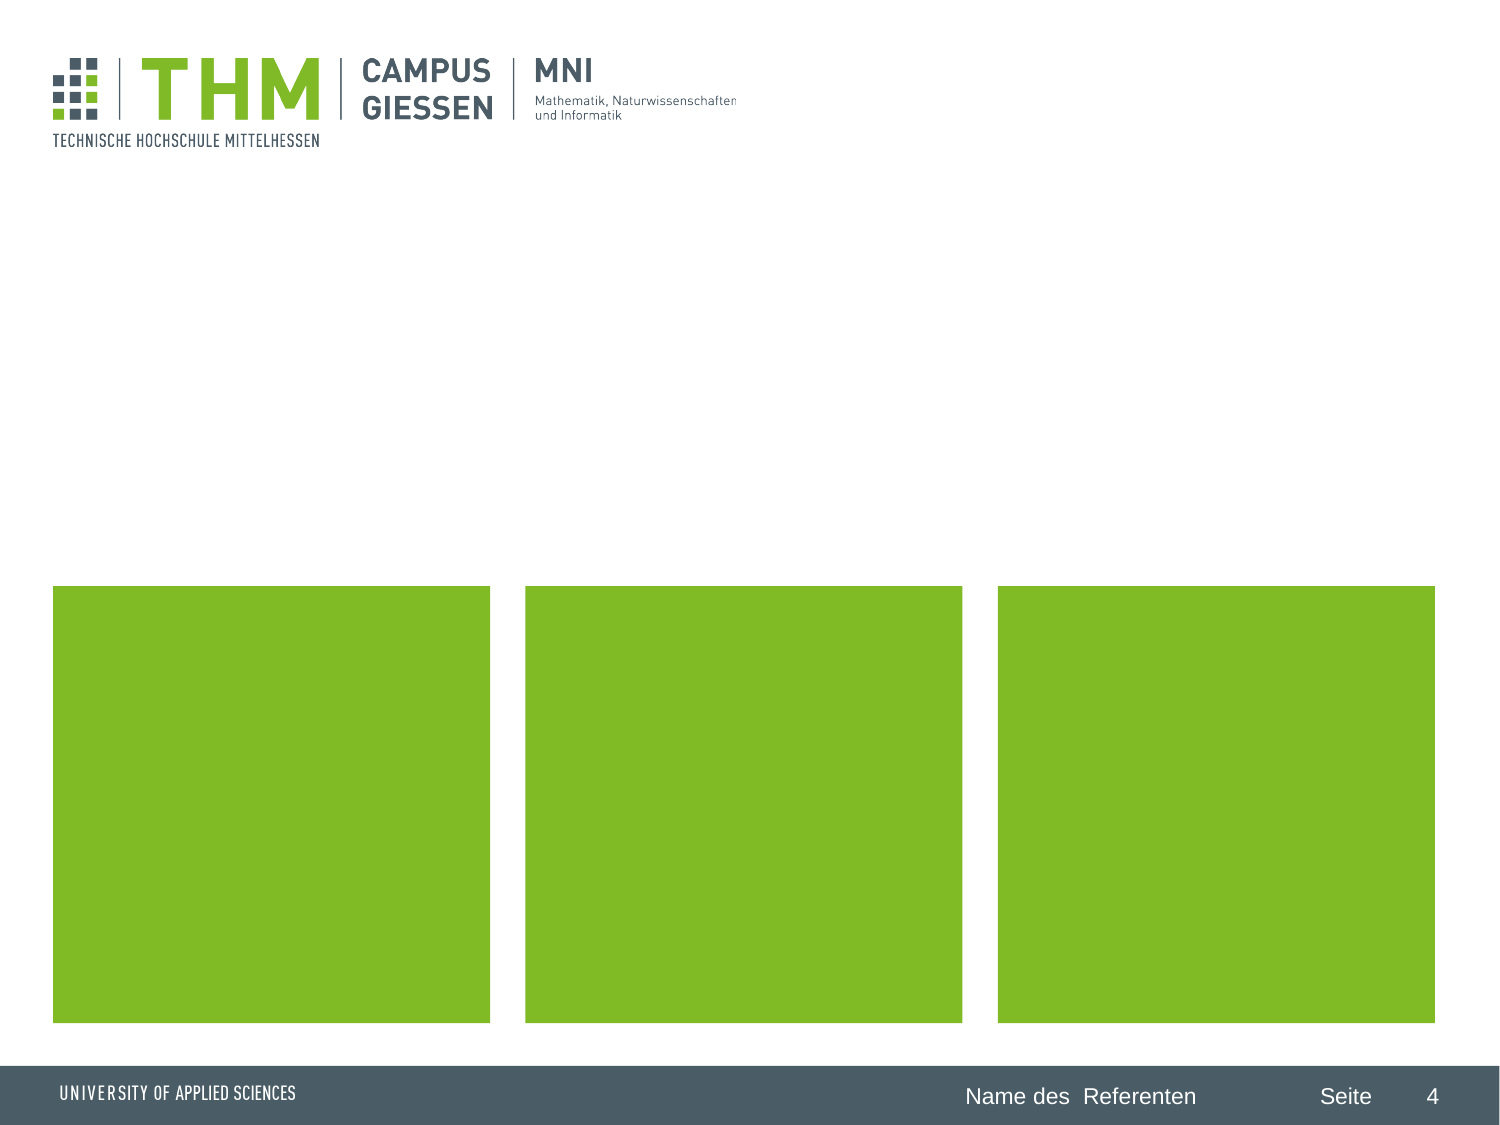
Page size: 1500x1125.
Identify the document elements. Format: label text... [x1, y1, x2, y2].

slide_number <number> [1376, 1073, 1455, 1118]
picture [59, 1082, 296, 1104]
picture [53, 58, 736, 147]
